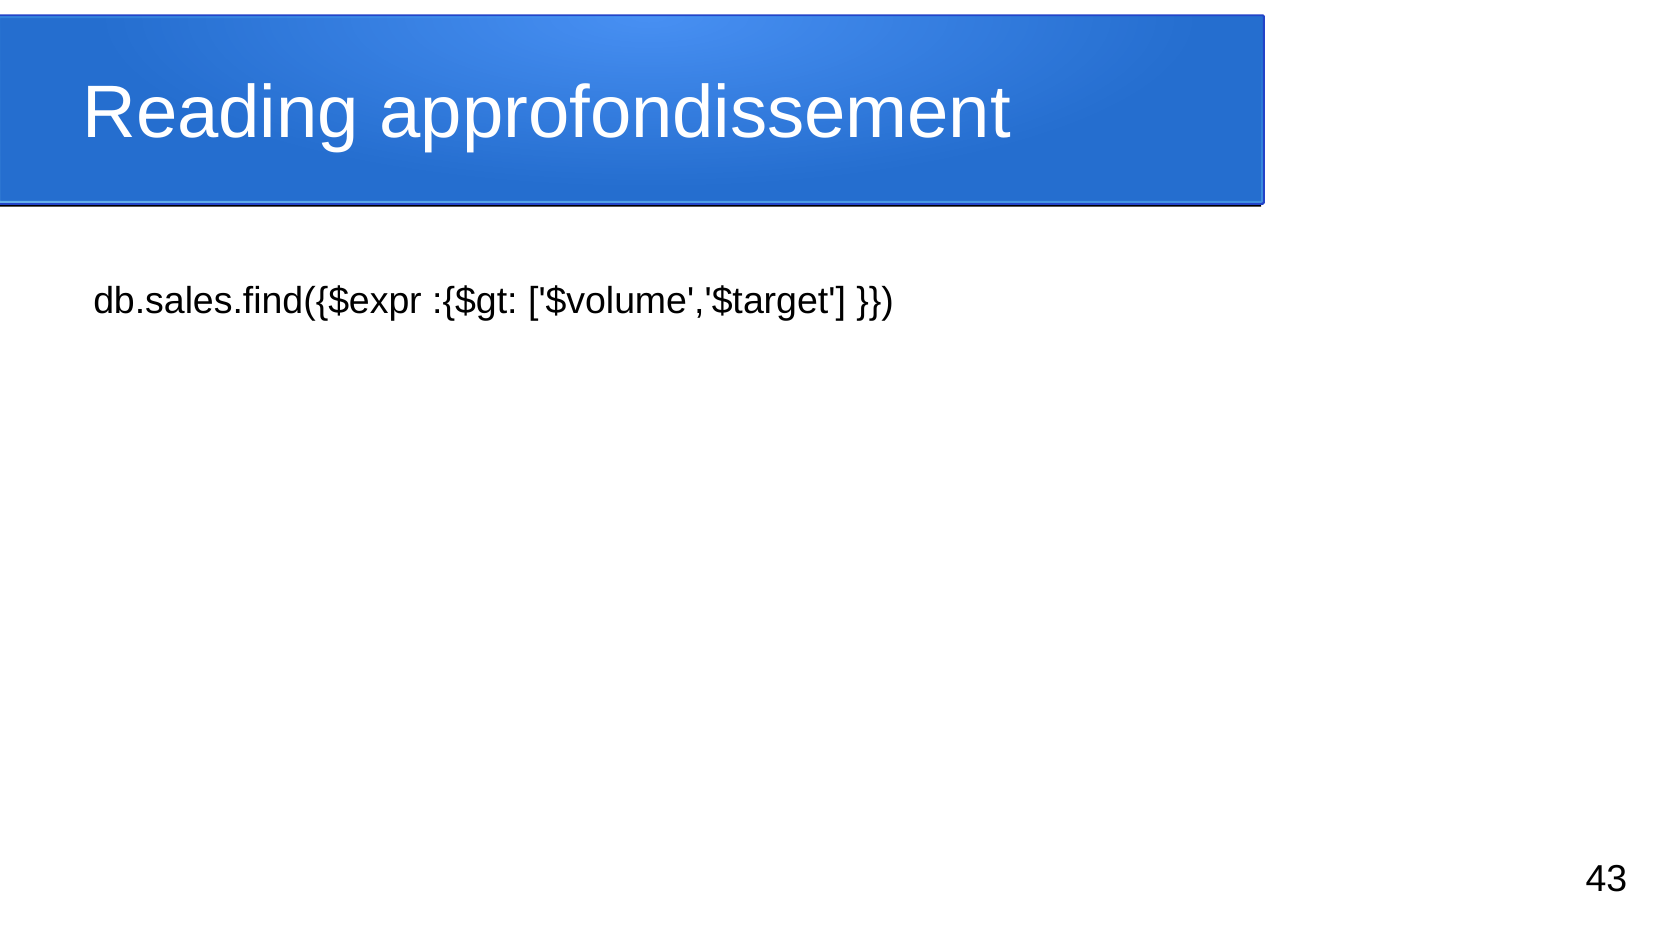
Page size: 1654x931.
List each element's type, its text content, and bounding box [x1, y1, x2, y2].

text_box 43 [1570, 850, 1643, 931]
text_box db.sales.find({$expr :{$gt: ['$volume','$target'] }}) [78, 271, 910, 329]
title Reading approfondissement [82, 35, 1235, 189]
